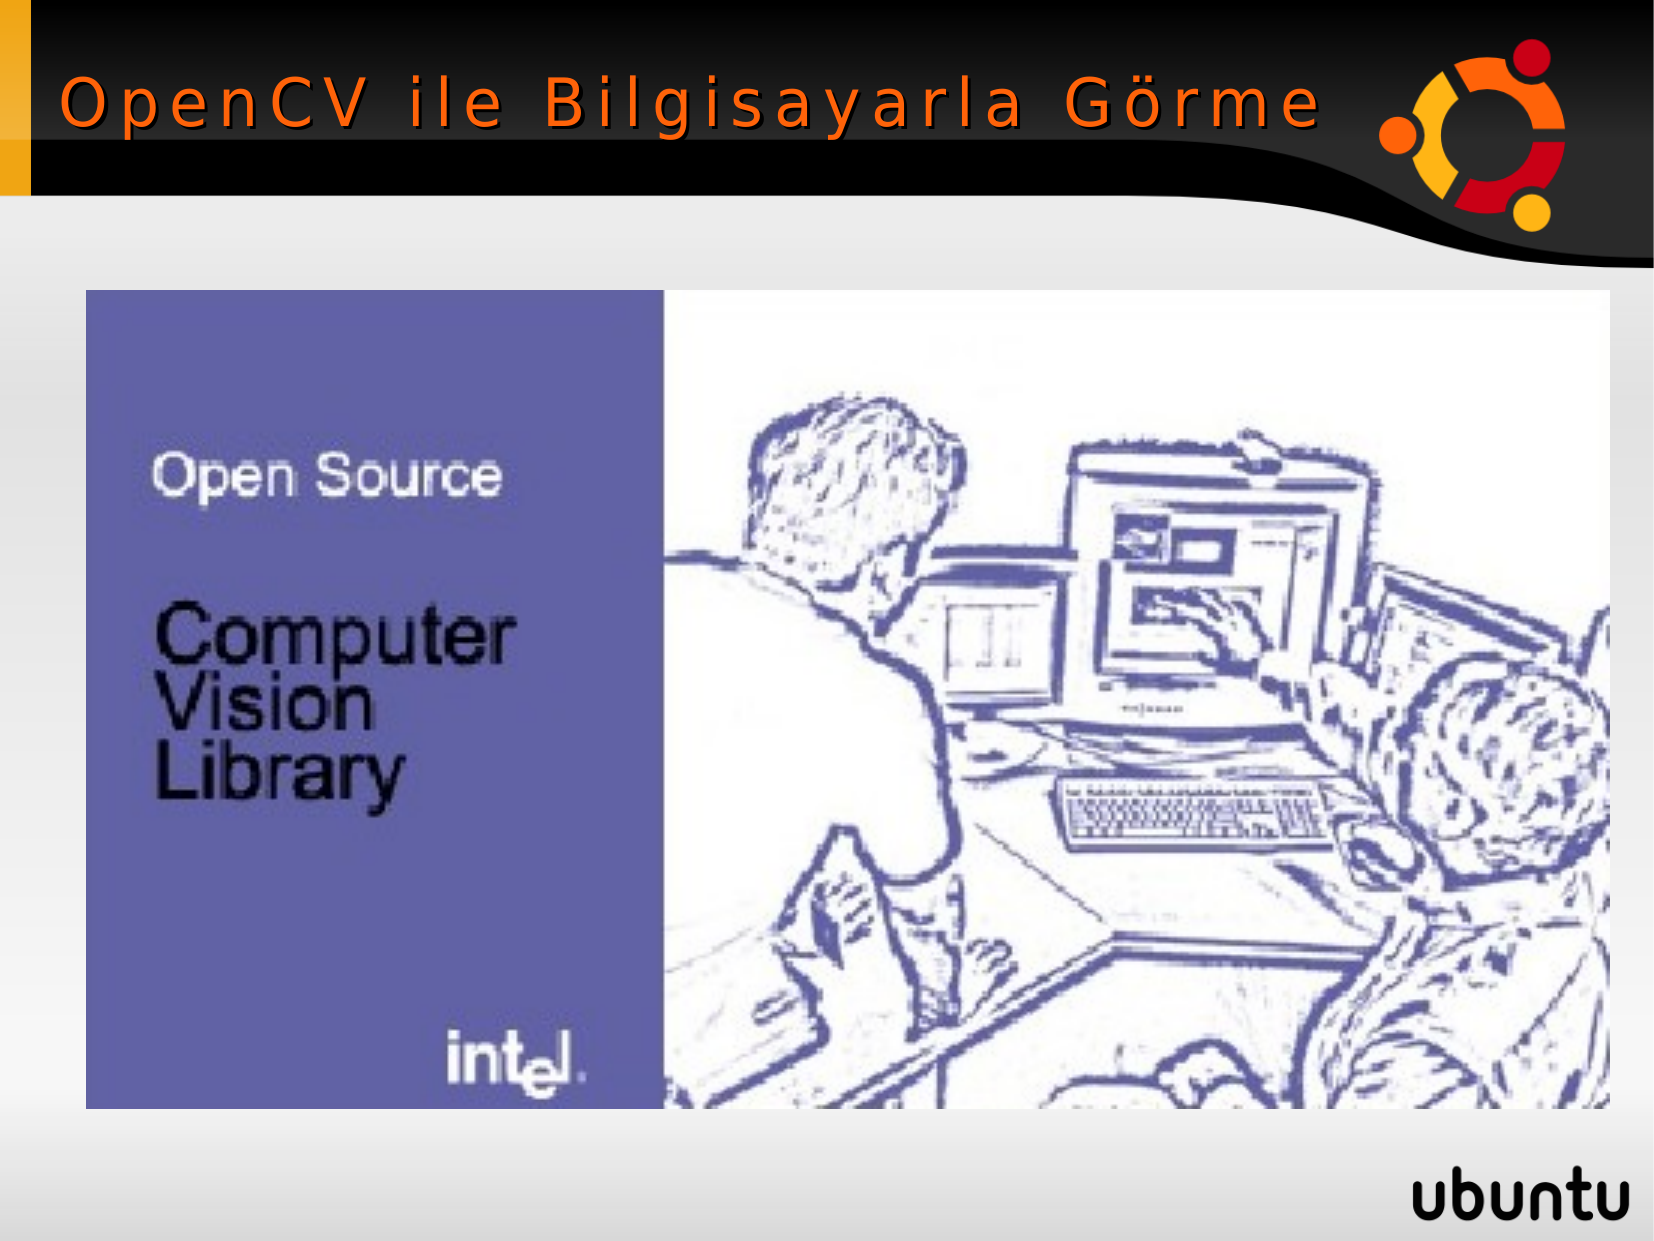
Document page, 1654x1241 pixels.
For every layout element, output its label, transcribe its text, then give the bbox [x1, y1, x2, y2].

title OpenCV ile Bilgisayarla Görme [59, 29, 1351, 178]
picture [0, 0, 1654, 1241]
